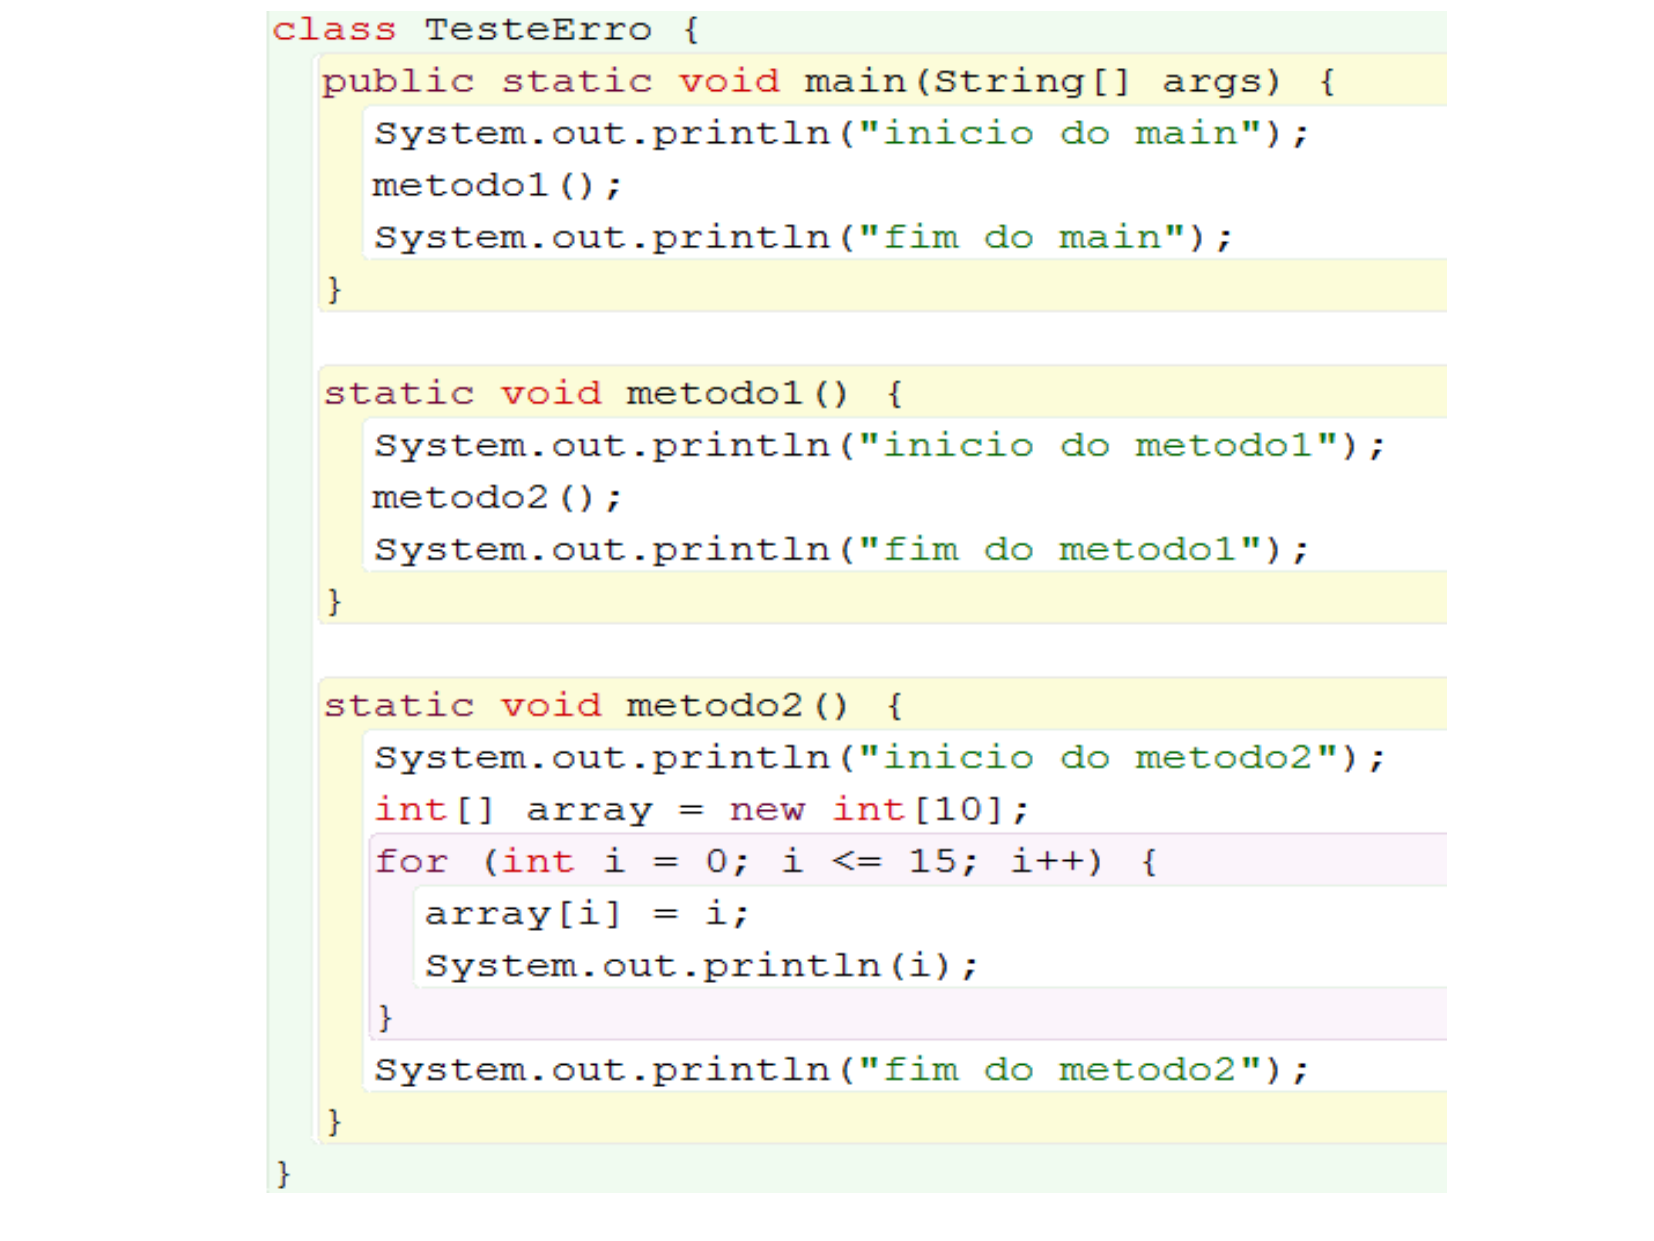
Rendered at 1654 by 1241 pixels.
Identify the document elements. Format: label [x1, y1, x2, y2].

picture [265, 11, 1447, 1193]
